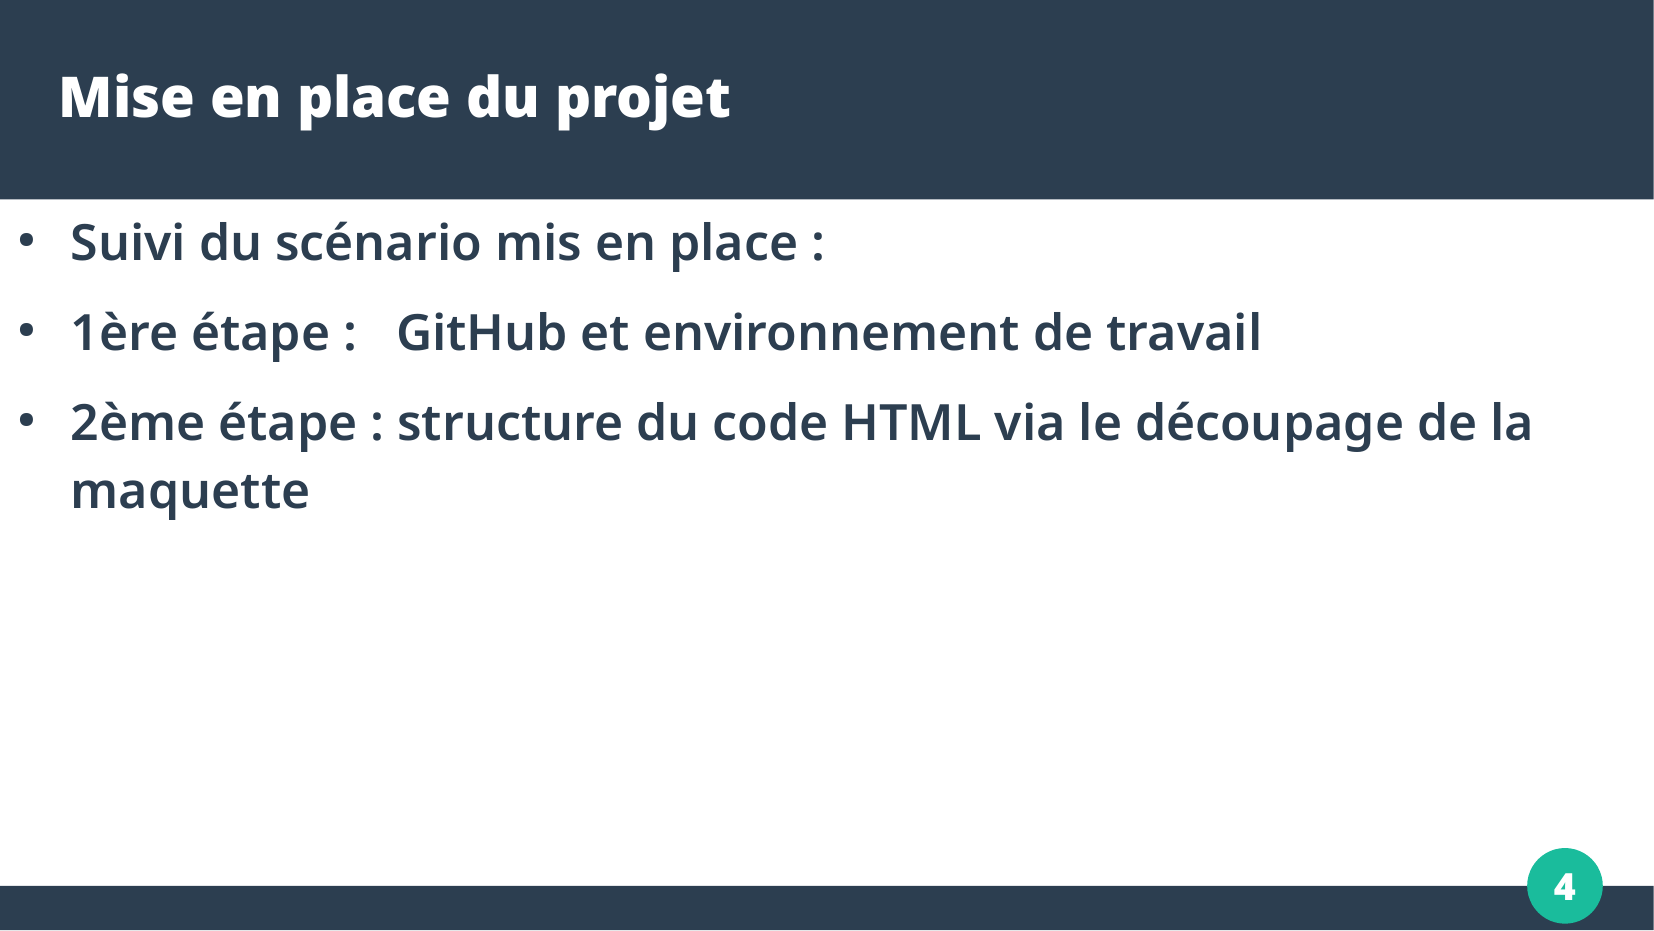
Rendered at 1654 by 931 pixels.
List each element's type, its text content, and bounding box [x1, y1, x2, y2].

title Mise en place du projet [59, 37, 1595, 155]
list Suivi du scénario mis en place : 1ère étape : GitHub et environnement de travail 2ème étape : structure du code HTML via le découpage de la maquette [0, 206, 1536, 827]
